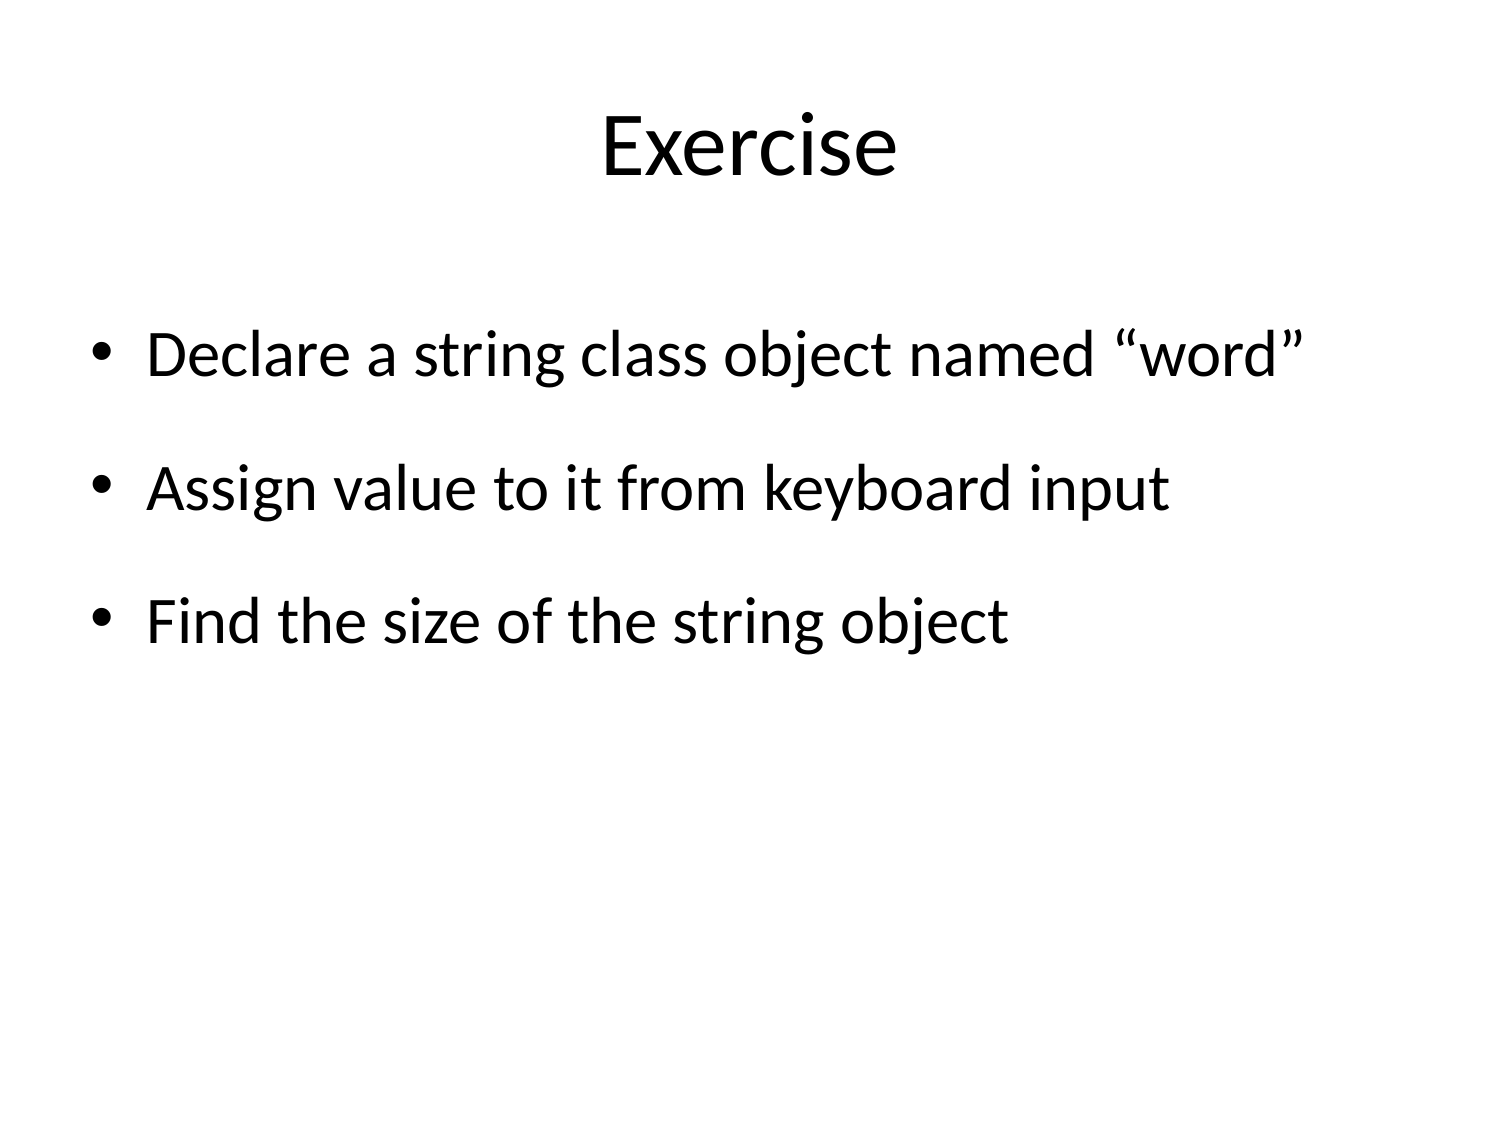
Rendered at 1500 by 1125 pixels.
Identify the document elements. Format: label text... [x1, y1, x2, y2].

list Declare a string class object named “word” Assign value to it from keyboard input Find the size of the string object [75, 262, 1350, 918]
title Exercise [75, 45, 1425, 233]
